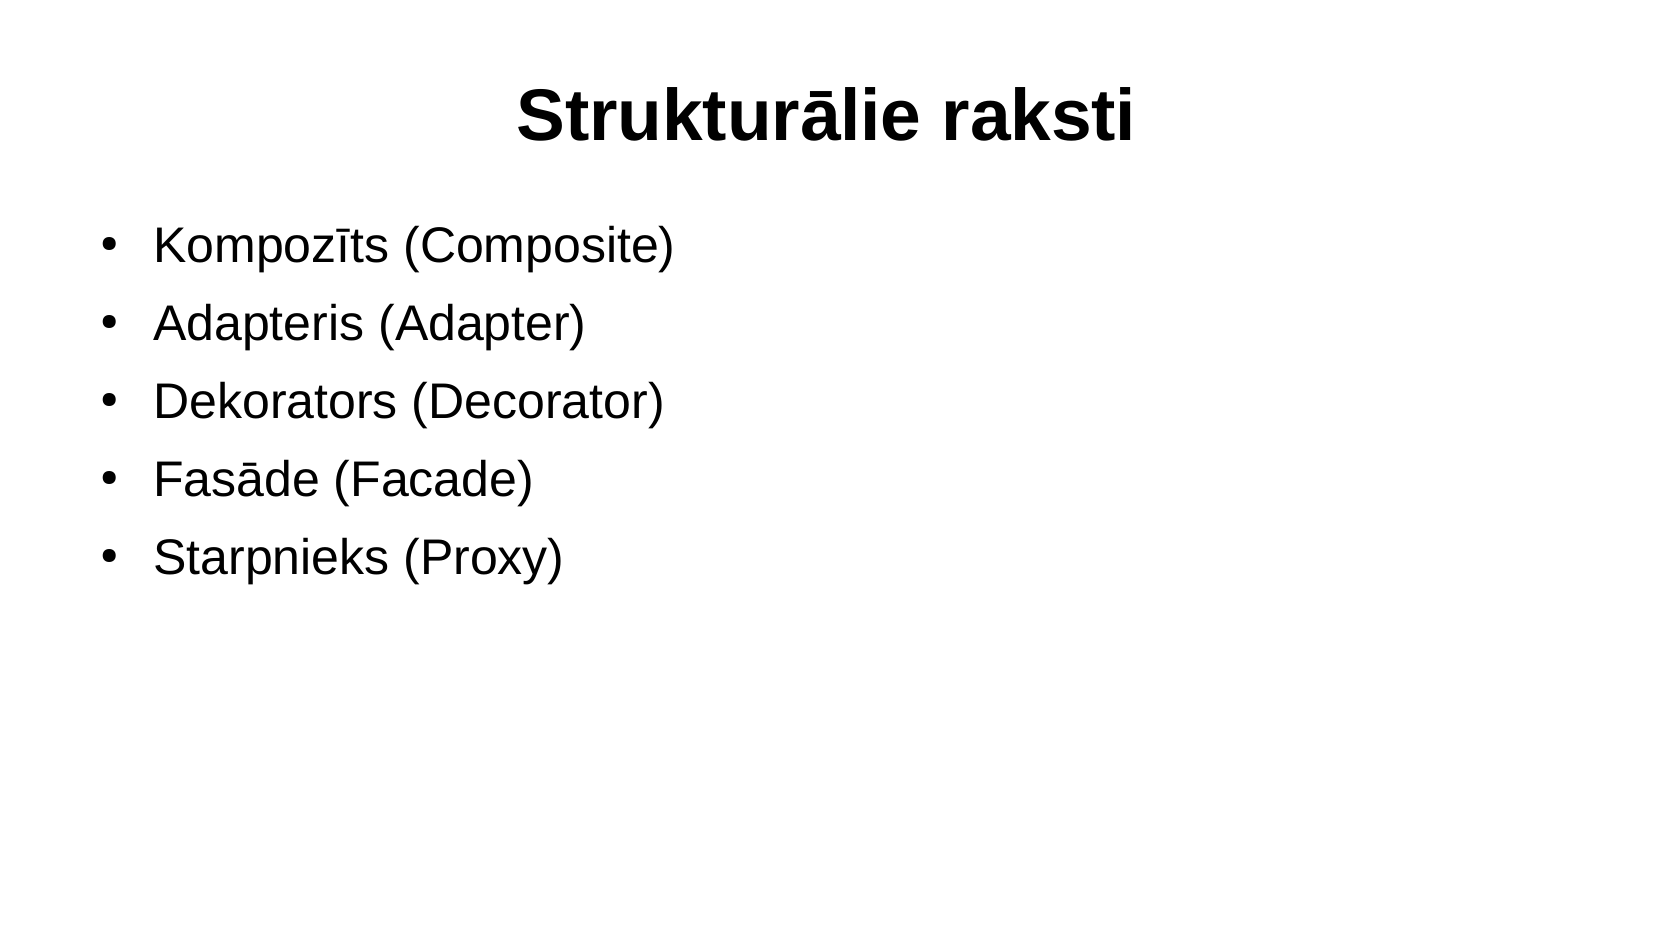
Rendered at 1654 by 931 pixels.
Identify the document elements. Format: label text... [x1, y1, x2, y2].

list Kompozīts (Composite) Adapteris (Adapter) Dekorators (Decorator) Fasāde (Facade) Starpnieks (Proxy) [82, 217, 1571, 758]
title Strukturālie raksti [82, 73, 1571, 156]
